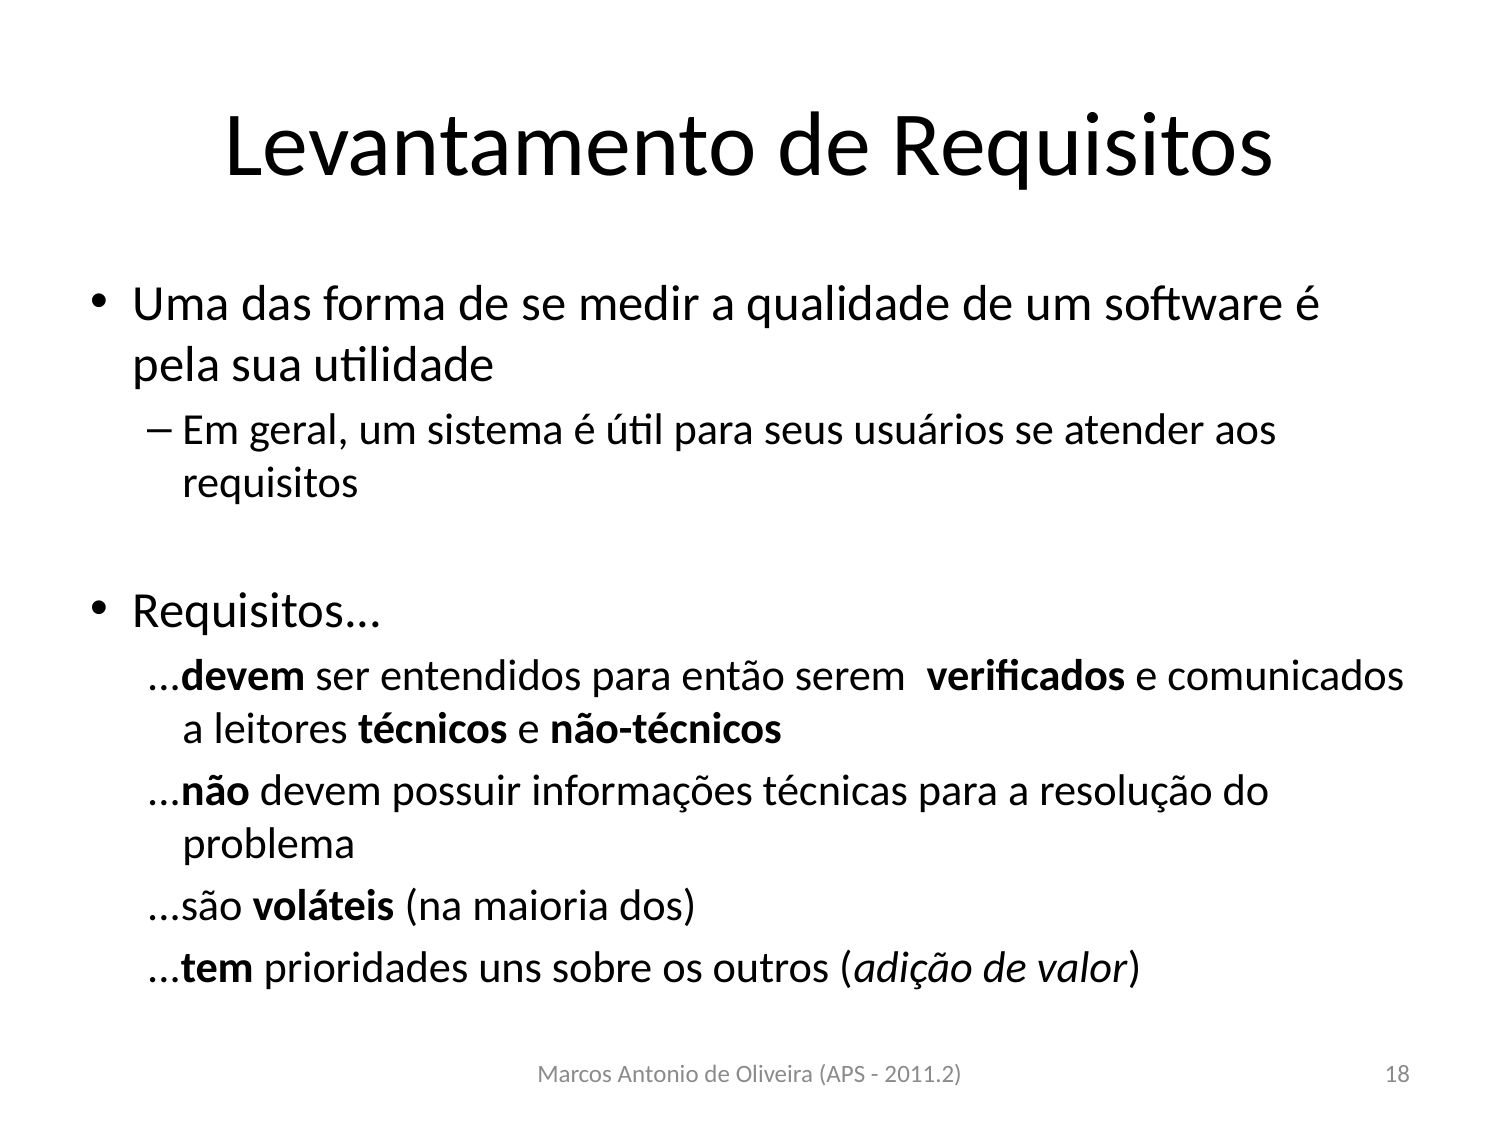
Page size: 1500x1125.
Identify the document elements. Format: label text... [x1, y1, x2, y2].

list Uma das forma de se medir a qualidade de um software é pela sua utilidade Em geral, um sistema é útil para seus usuários se atender aos requisitos Requisitos... ...devem ser entendidos para então serem verificados e comunicados a leitores técnicos e não-técnicos ...não devem possuir informações técnicas para a resolução do problema ...são voláteis (na maioria dos) ...tem prioridades uns sobre os outros (adição de valor) [75, 262, 1425, 1005]
footer Marcos Antonio de Oliveira (APS - 2011.2) [512, 1042, 988, 1103]
slide_number <número> [1074, 1042, 1425, 1103]
title Levantamento de Requisitos [75, 45, 1425, 233]
